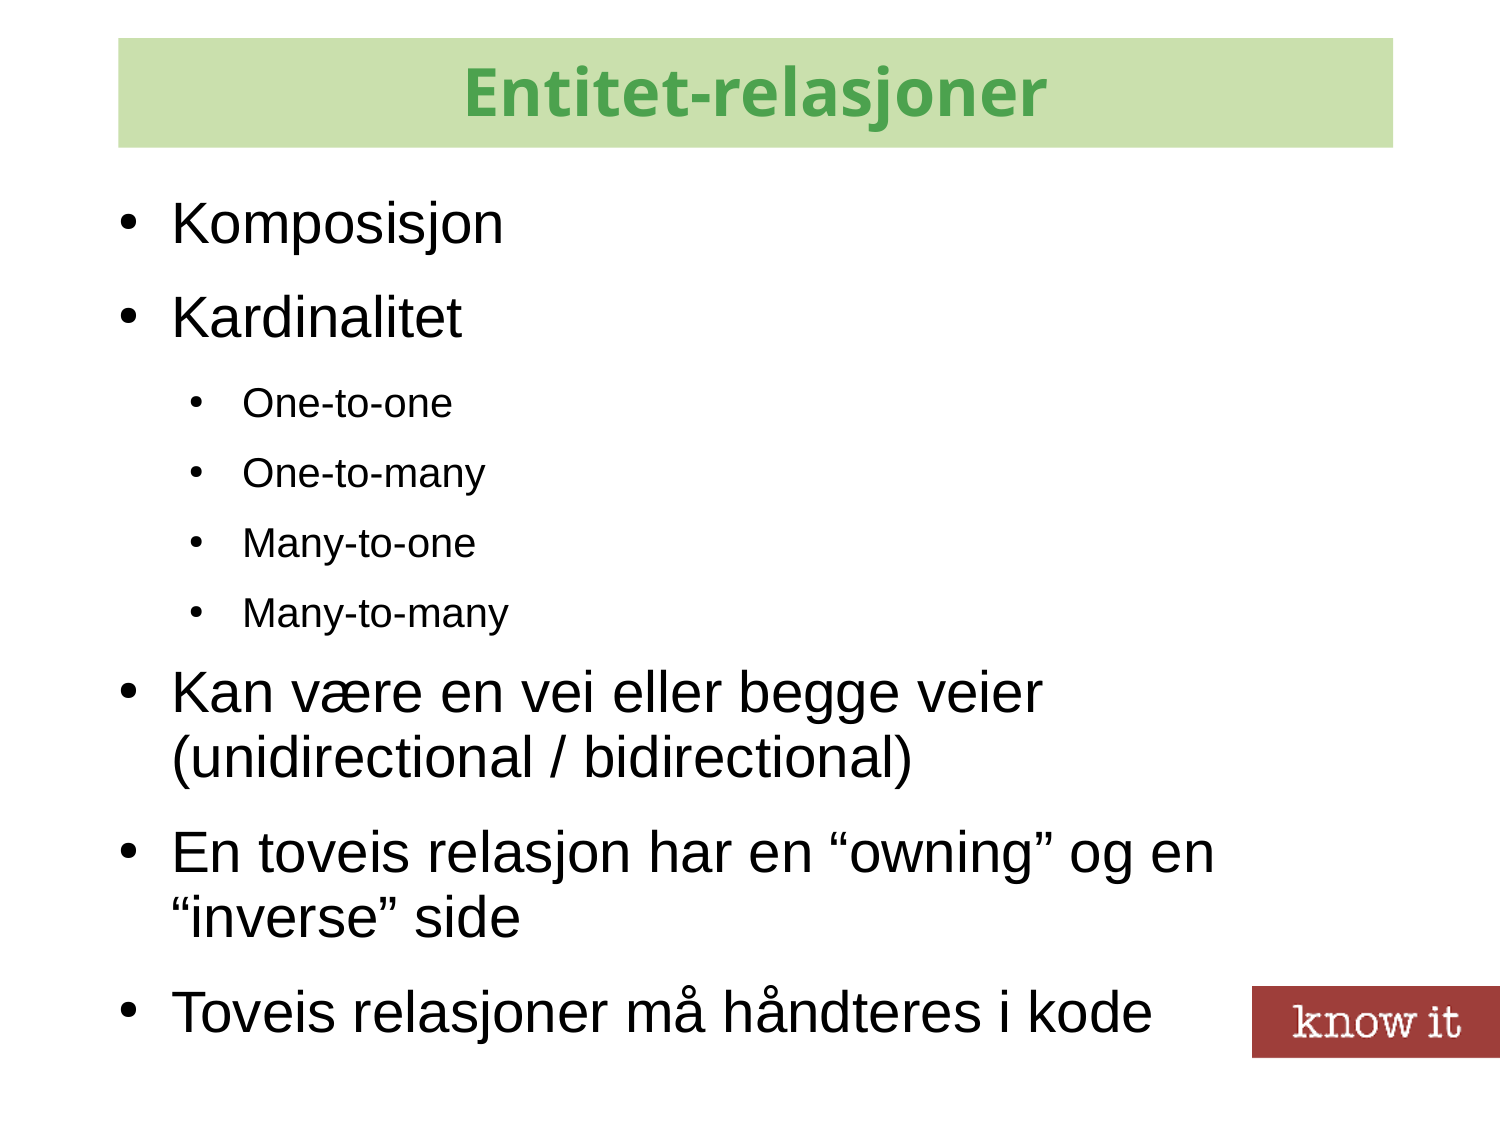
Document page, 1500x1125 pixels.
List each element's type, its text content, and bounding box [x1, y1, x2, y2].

text_box Entitet-relasjoner [118, 38, 1394, 148]
list Komposisjon Kardinalitet One-to-one One-to-many Many-to-one Many-to-many Kan være en vei eller begge veier (unidirectional / bidirectional) En toveis relasjon har en “owning” og en “inverse” side Toveis relasjoner må håndteres i kode [100, 190, 1360, 1044]
picture [1252, 986, 1500, 1058]
